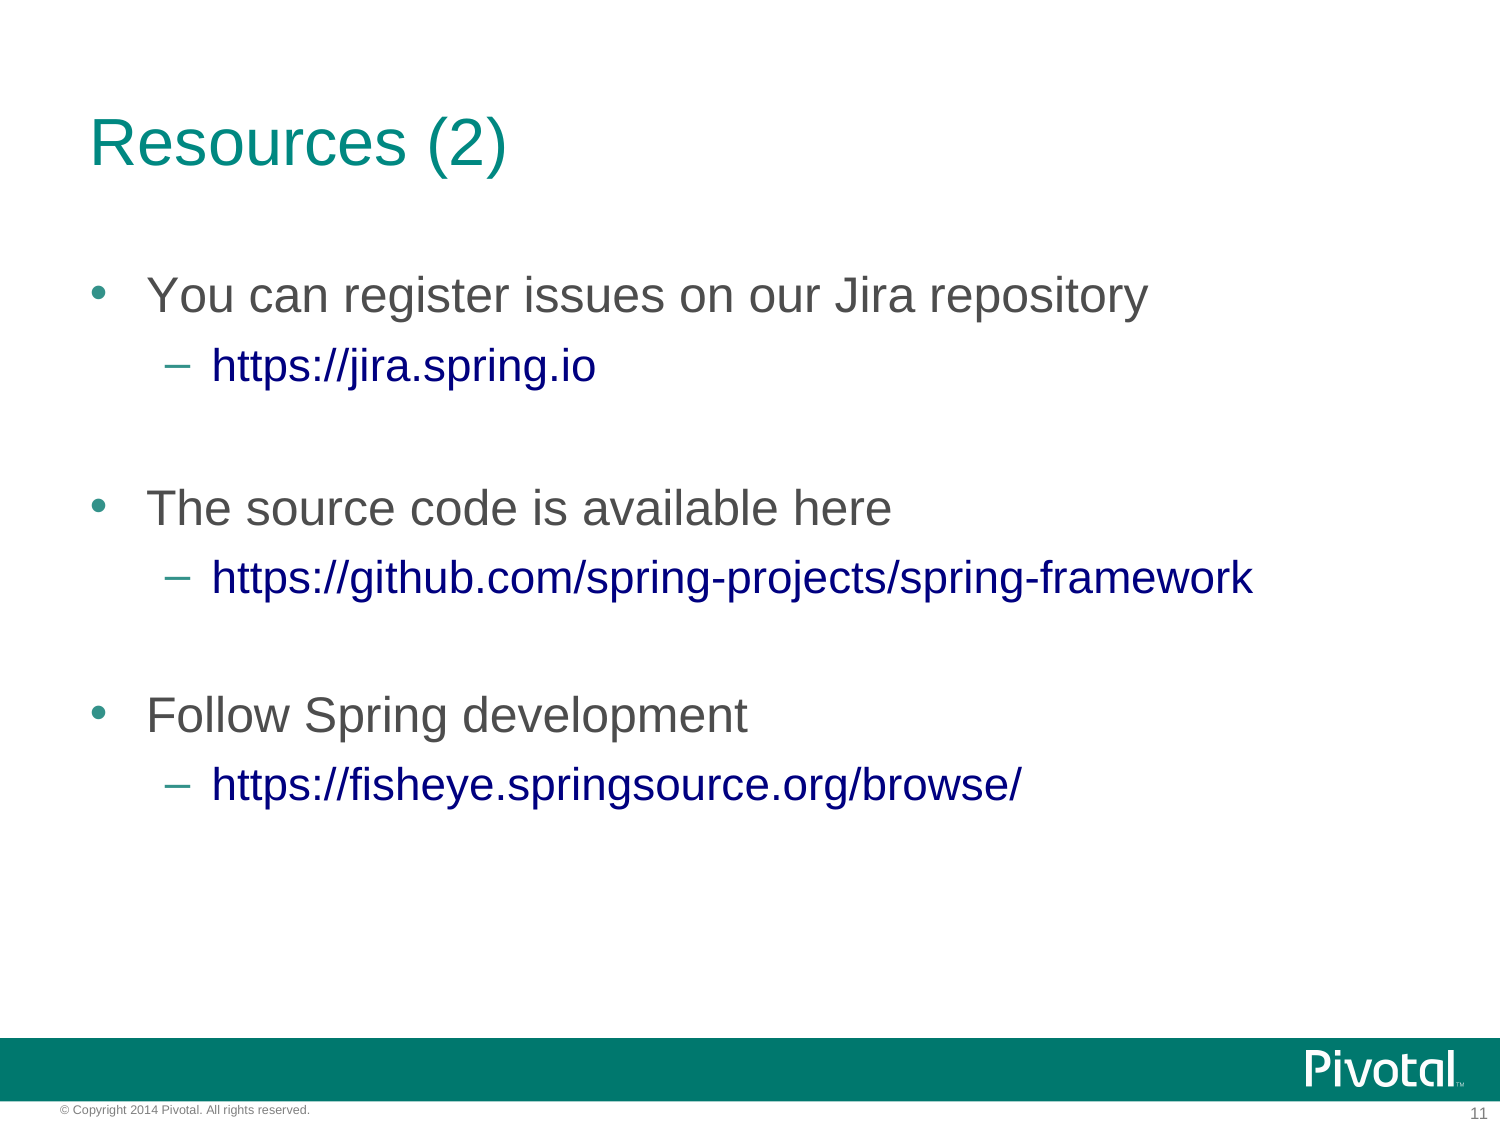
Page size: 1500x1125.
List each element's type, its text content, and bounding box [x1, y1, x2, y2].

list You can register issues on our Jira repository https://jira.spring.io The source code is available here https://github.com/spring-projects/spring-framework Follow Spring development https://fisheye.springsource.org/browse/ [75, 254, 1426, 998]
picture [1306, 1050, 1464, 1087]
title Resources (2) [75, 45, 1426, 233]
